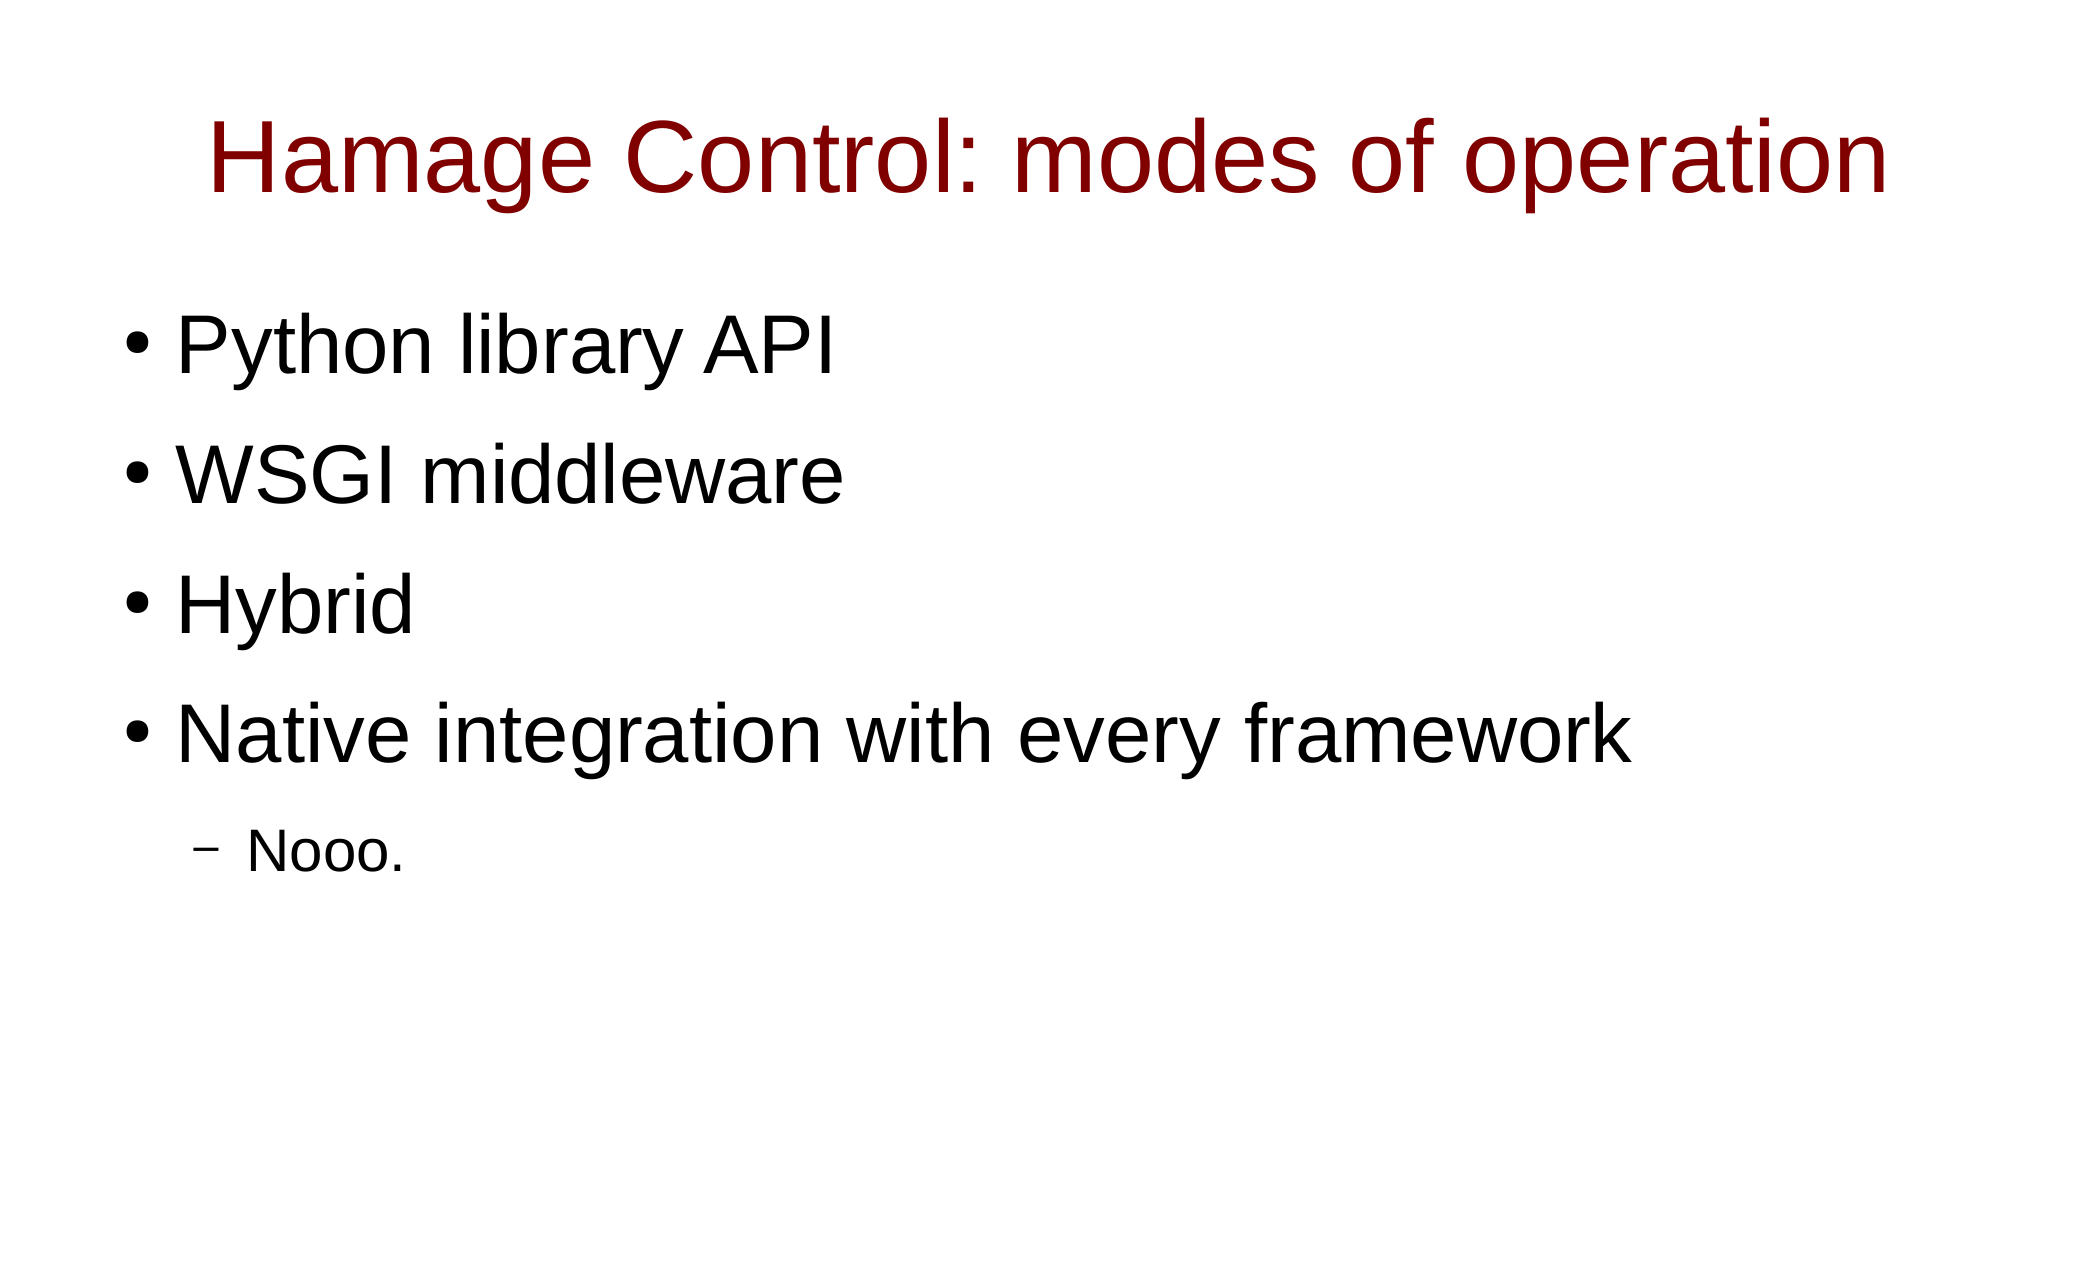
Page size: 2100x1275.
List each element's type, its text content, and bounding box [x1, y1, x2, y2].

list Python library API WSGI middleware Hybrid Native integration with every framework Nooo. [105, 298, 1953, 1038]
title Hamage Control: modes of operation [105, 50, 1995, 264]
